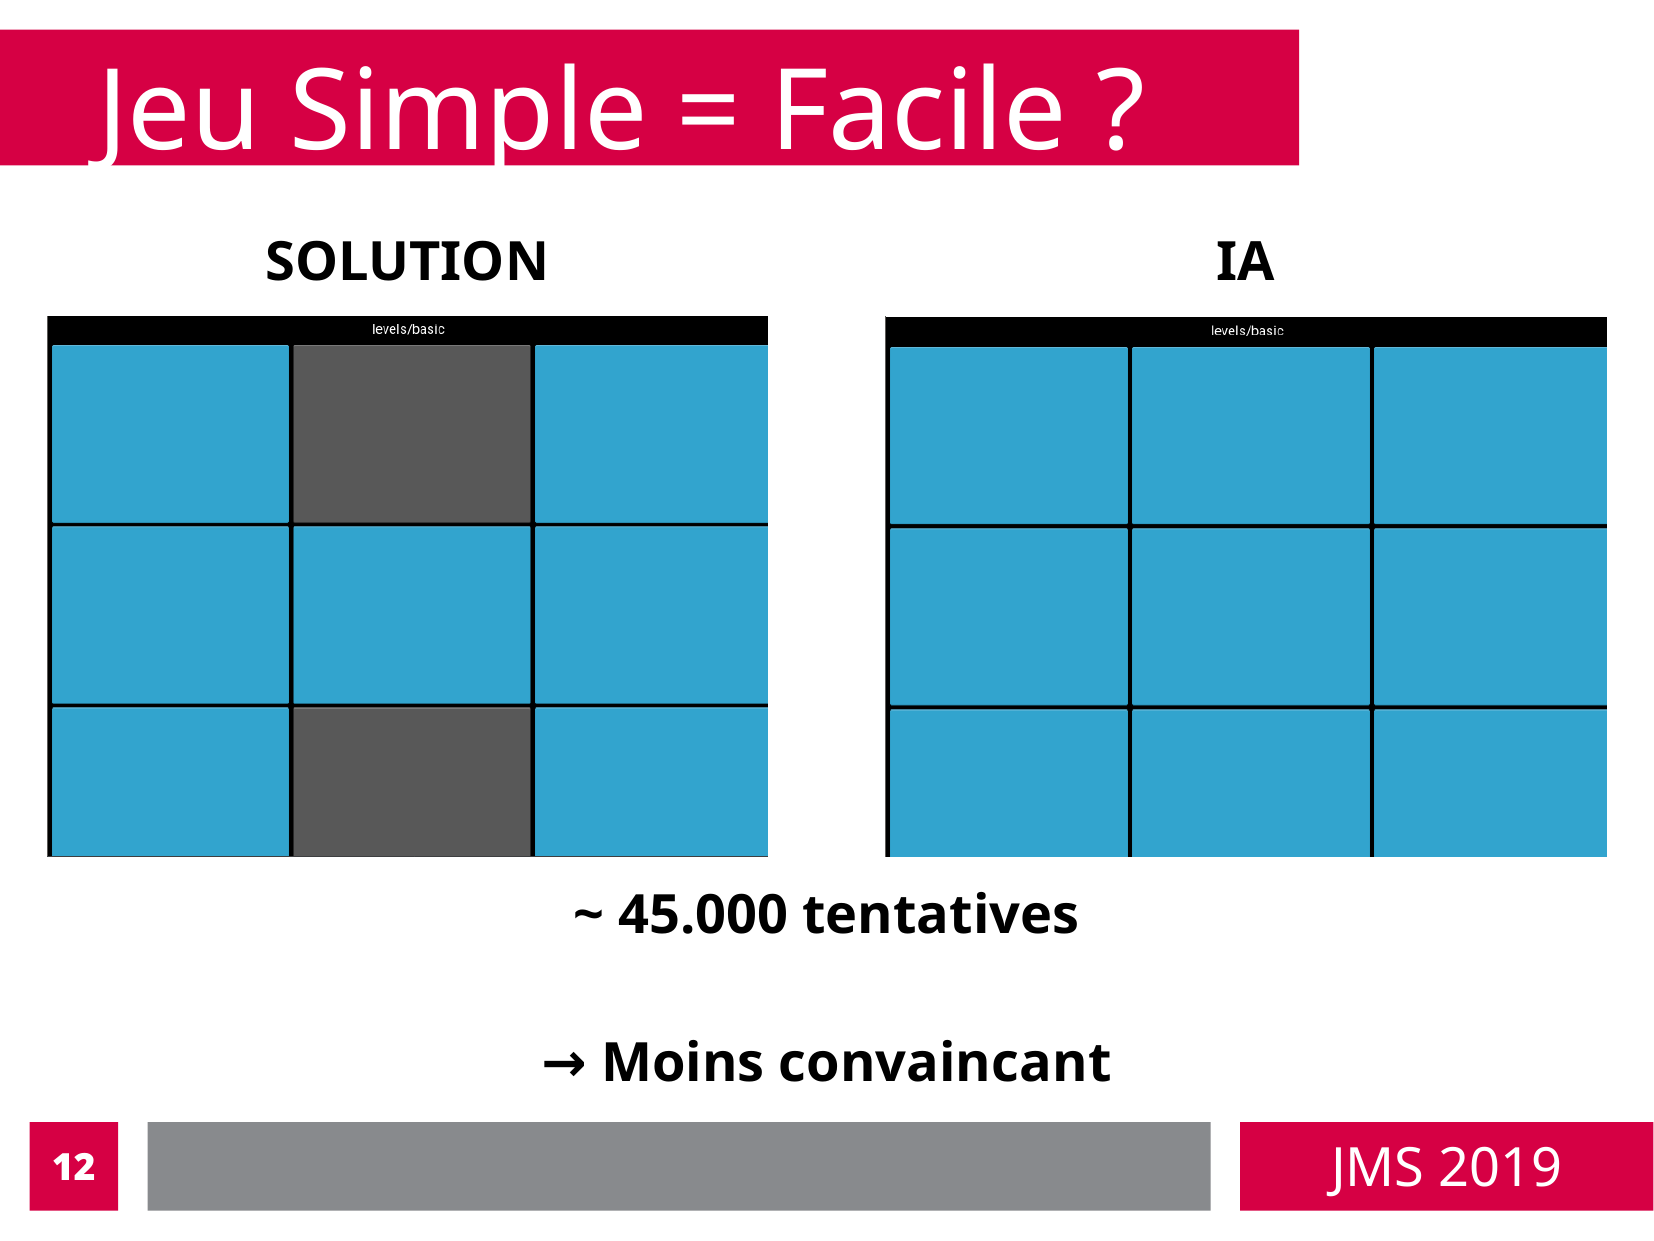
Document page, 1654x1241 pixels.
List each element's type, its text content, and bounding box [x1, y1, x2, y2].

picture [47, 316, 768, 857]
picture [885, 316, 1607, 857]
text_box ~ 45.000 tentatives → Moins convaincant [64, 884, 1589, 1089]
text_box IA [885, 220, 1607, 299]
title Jeu Simple = Facile ? [0, 29, 1229, 178]
text_box SOLUTION [47, 220, 768, 299]
